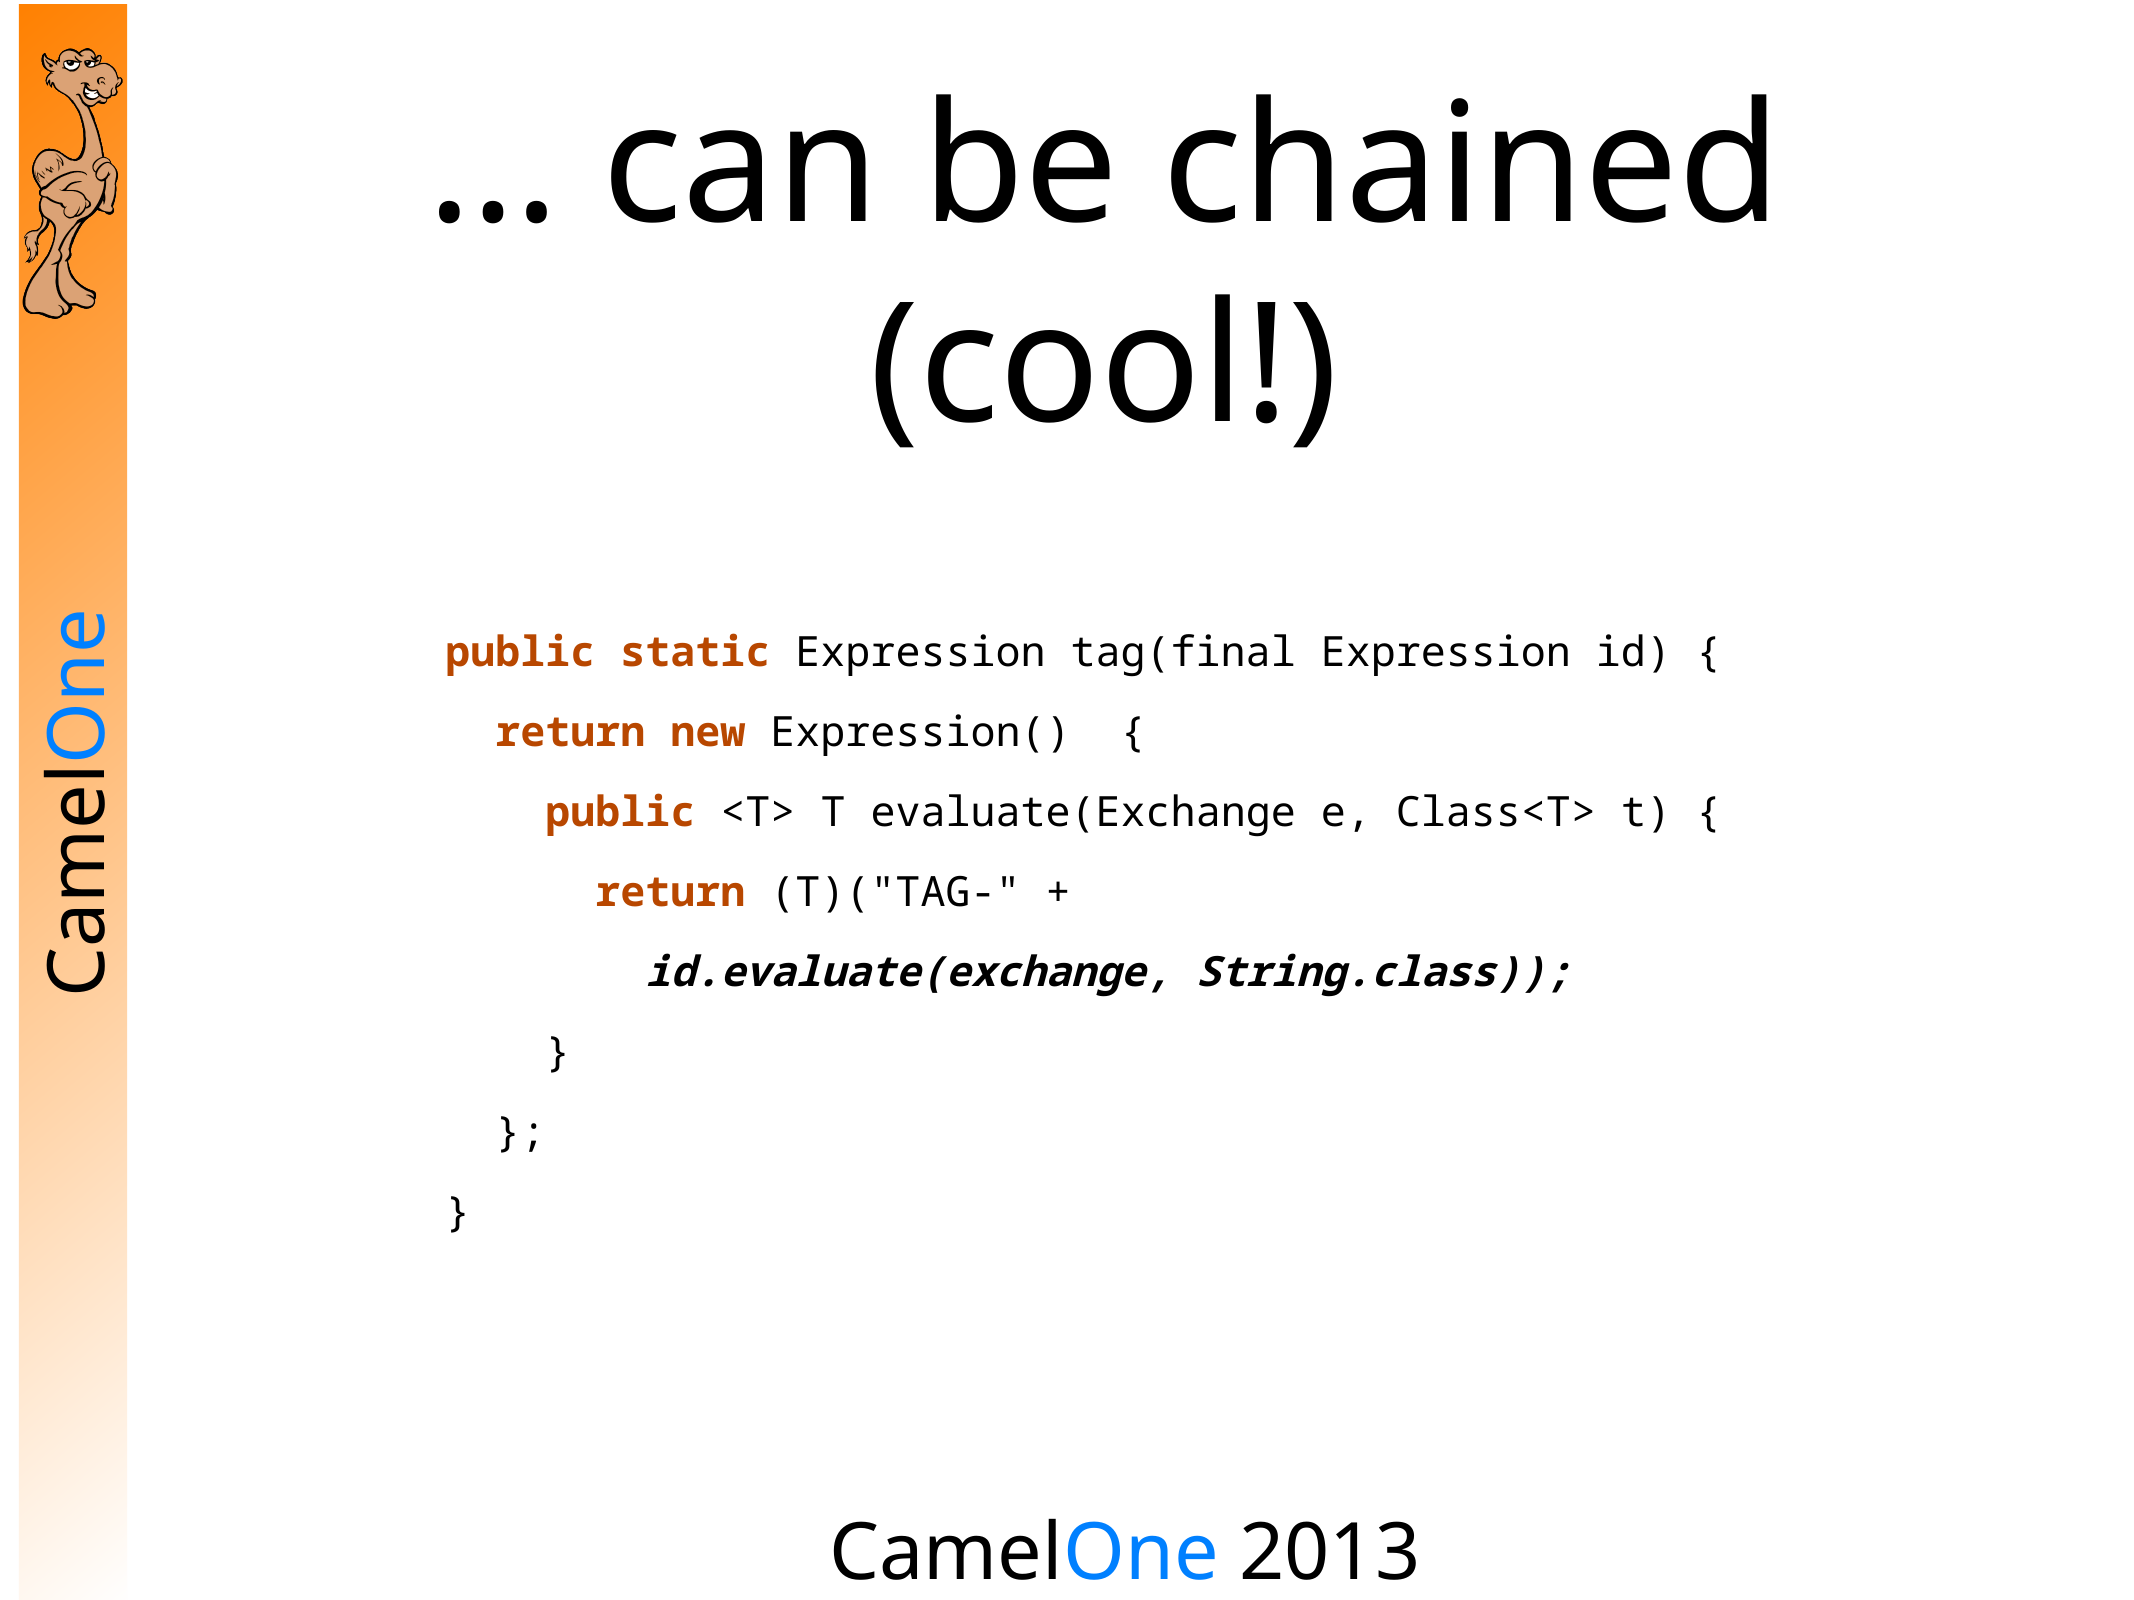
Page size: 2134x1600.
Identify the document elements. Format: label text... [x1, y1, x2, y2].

title … can be chained (cool!) [228, 46, 1981, 464]
list public static Expression tag(final Expression id) { return new Expression() { public <T> T evaluate(Exchange e, Class<T> t) { return (T)("TAG-" + id.evaluate(exchange, String.class)); } }; } [437, 601, 1992, 1512]
title Q&A [18, 339, 128, 433]
picture [22, 48, 123, 319]
